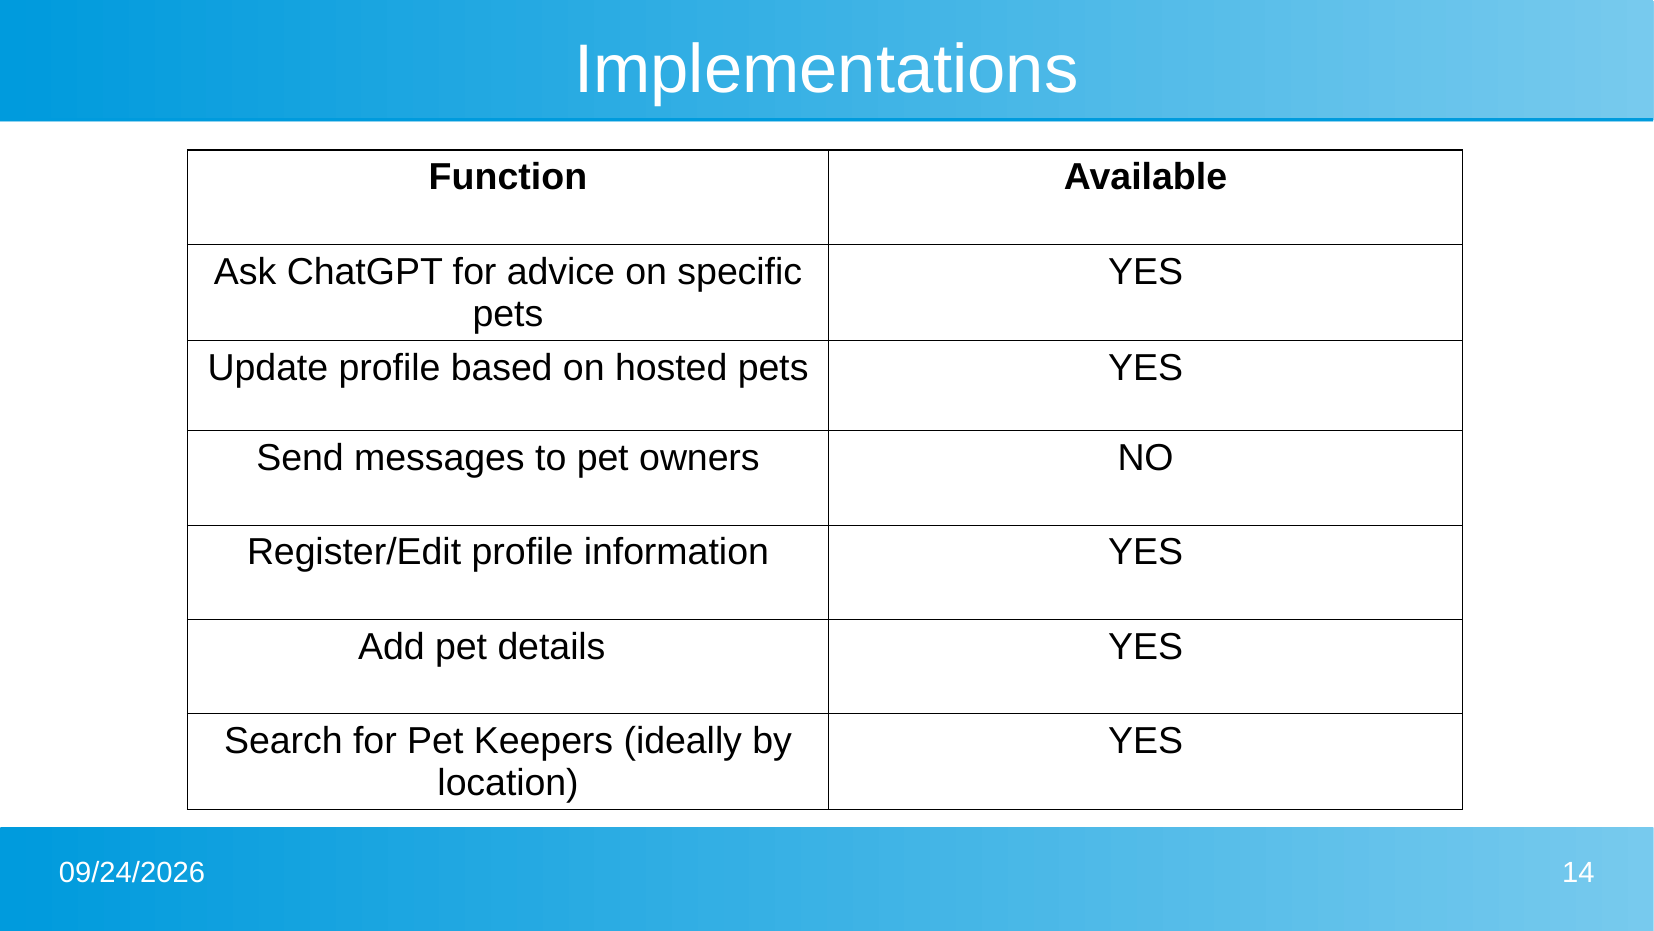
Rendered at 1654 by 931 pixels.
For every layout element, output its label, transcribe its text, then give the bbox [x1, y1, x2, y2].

table_cell YES [829, 714, 1462, 809]
table_cell YES [829, 341, 1462, 430]
table_cell YES [829, 620, 1462, 713]
table_cell Add pet details [188, 620, 828, 713]
table_cell Update profile based on hosted pets [188, 341, 828, 430]
table_header Function [188, 151, 828, 244]
table_header Available [829, 151, 1462, 244]
table_cell Ask ChatGPT for advice on specific pets [188, 245, 828, 340]
table_cell YES [829, 526, 1462, 619]
title Implementations [59, 29, 1595, 108]
table_cell Register/Edit profile information [188, 526, 828, 619]
table_cell YES [829, 245, 1462, 340]
table_cell NO [829, 431, 1462, 525]
table_cell Search for Pet Keepers (ideally by location) [188, 714, 828, 809]
table_cell Send messages to pet owners [188, 431, 828, 525]
